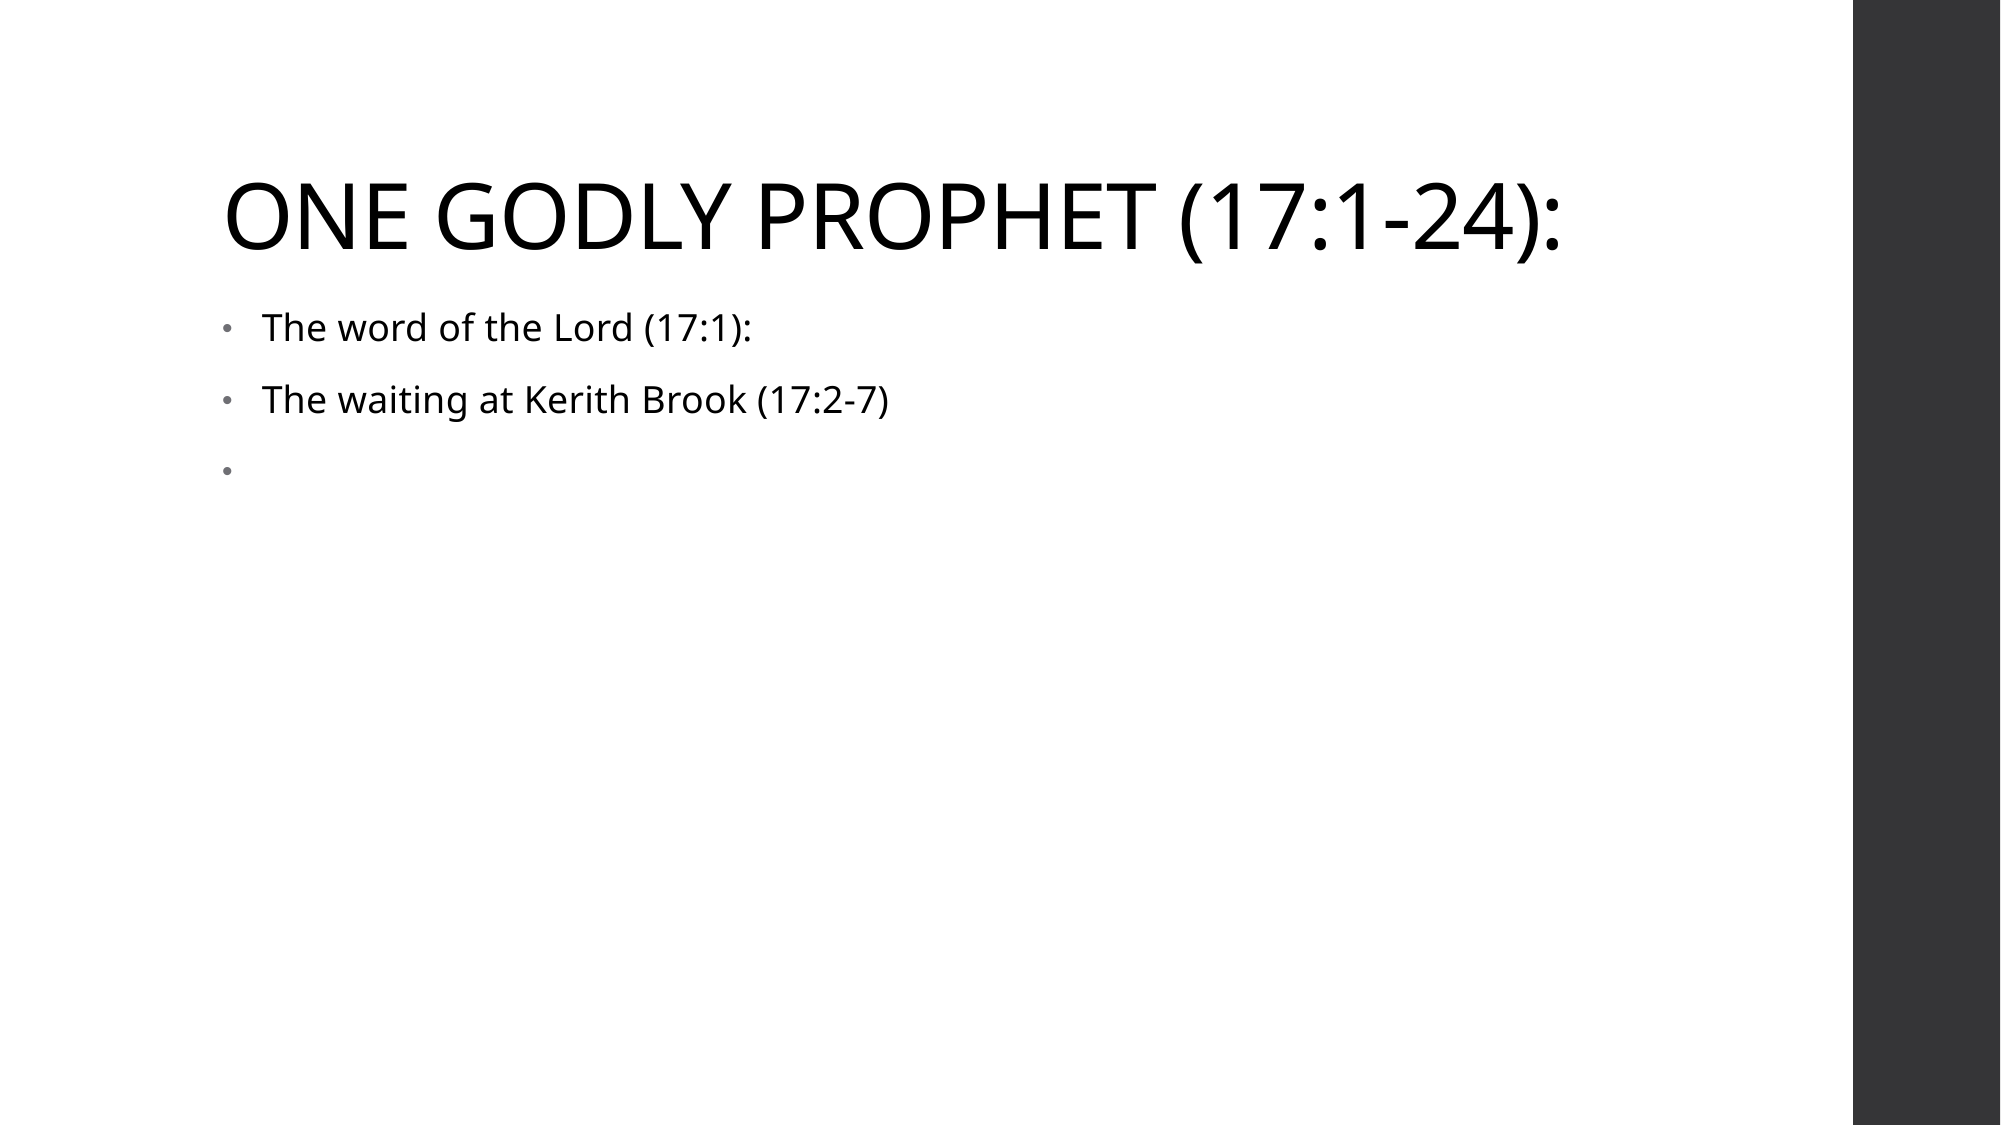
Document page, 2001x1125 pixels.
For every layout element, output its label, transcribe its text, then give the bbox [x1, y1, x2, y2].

list The word of the Lord (17:1): The waiting at Kerith Brook (17:2-7) [206, 299, 1617, 1014]
title ONE GODLY PROPHET (17:1-24): [206, 60, 1797, 278]
